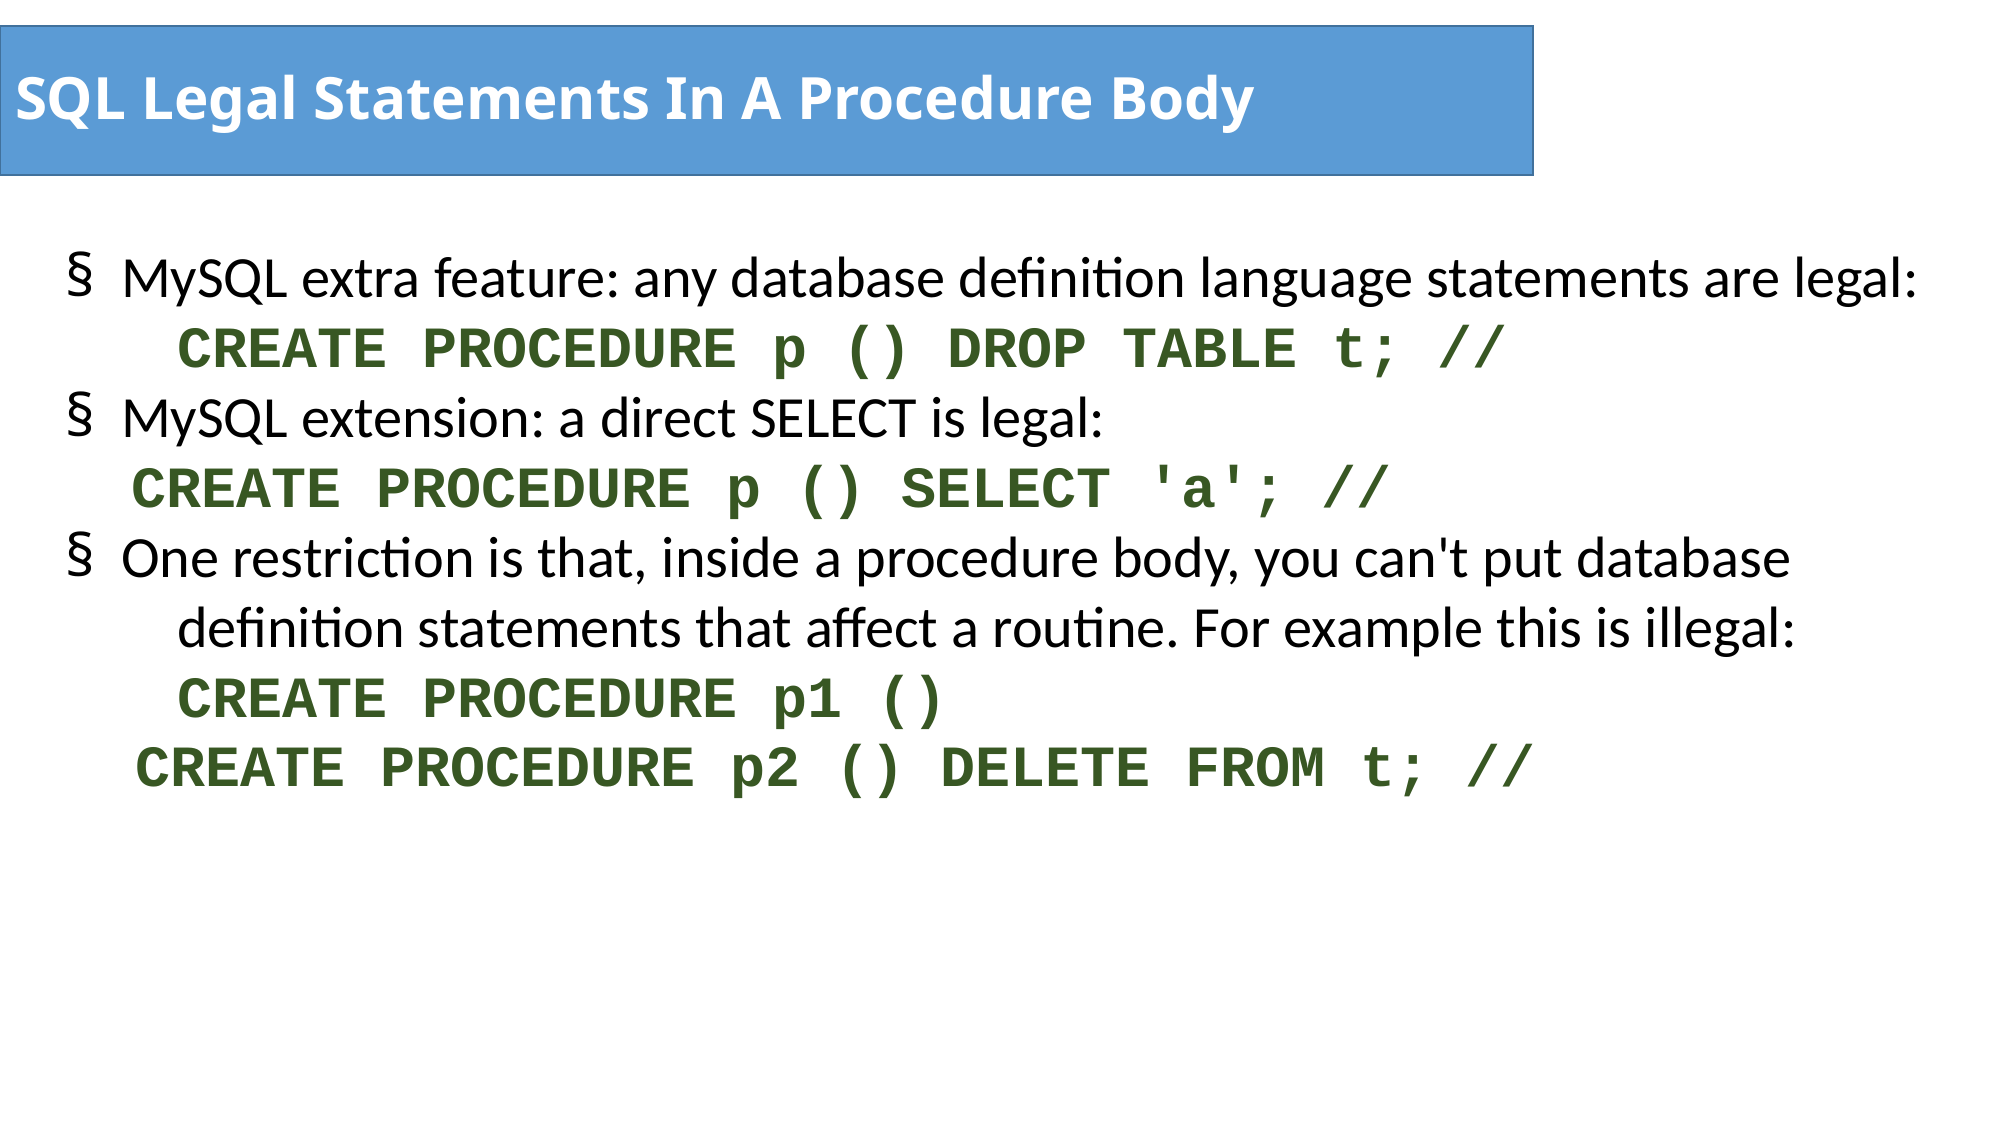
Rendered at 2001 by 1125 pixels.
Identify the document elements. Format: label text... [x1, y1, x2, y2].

title SQL Legal Statements In A Procedure Body [0, 26, 1533, 176]
text_box MySQL extra feature: any database definition language statements are legal: CREATE PROCEDURE p () DROP TABLE t; // MySQL extension: a direct SELECT is legal: CREATE PROCEDURE p () SELECT 'a'; // One restriction is that, inside a procedure body, you can't put database­definition statements that affect a routine. For example this is illegal: CREATE PROCEDURE p1 () CREATE PROCEDURE p2 () DELETE FROM t; // [50, 231, 1950, 926]
